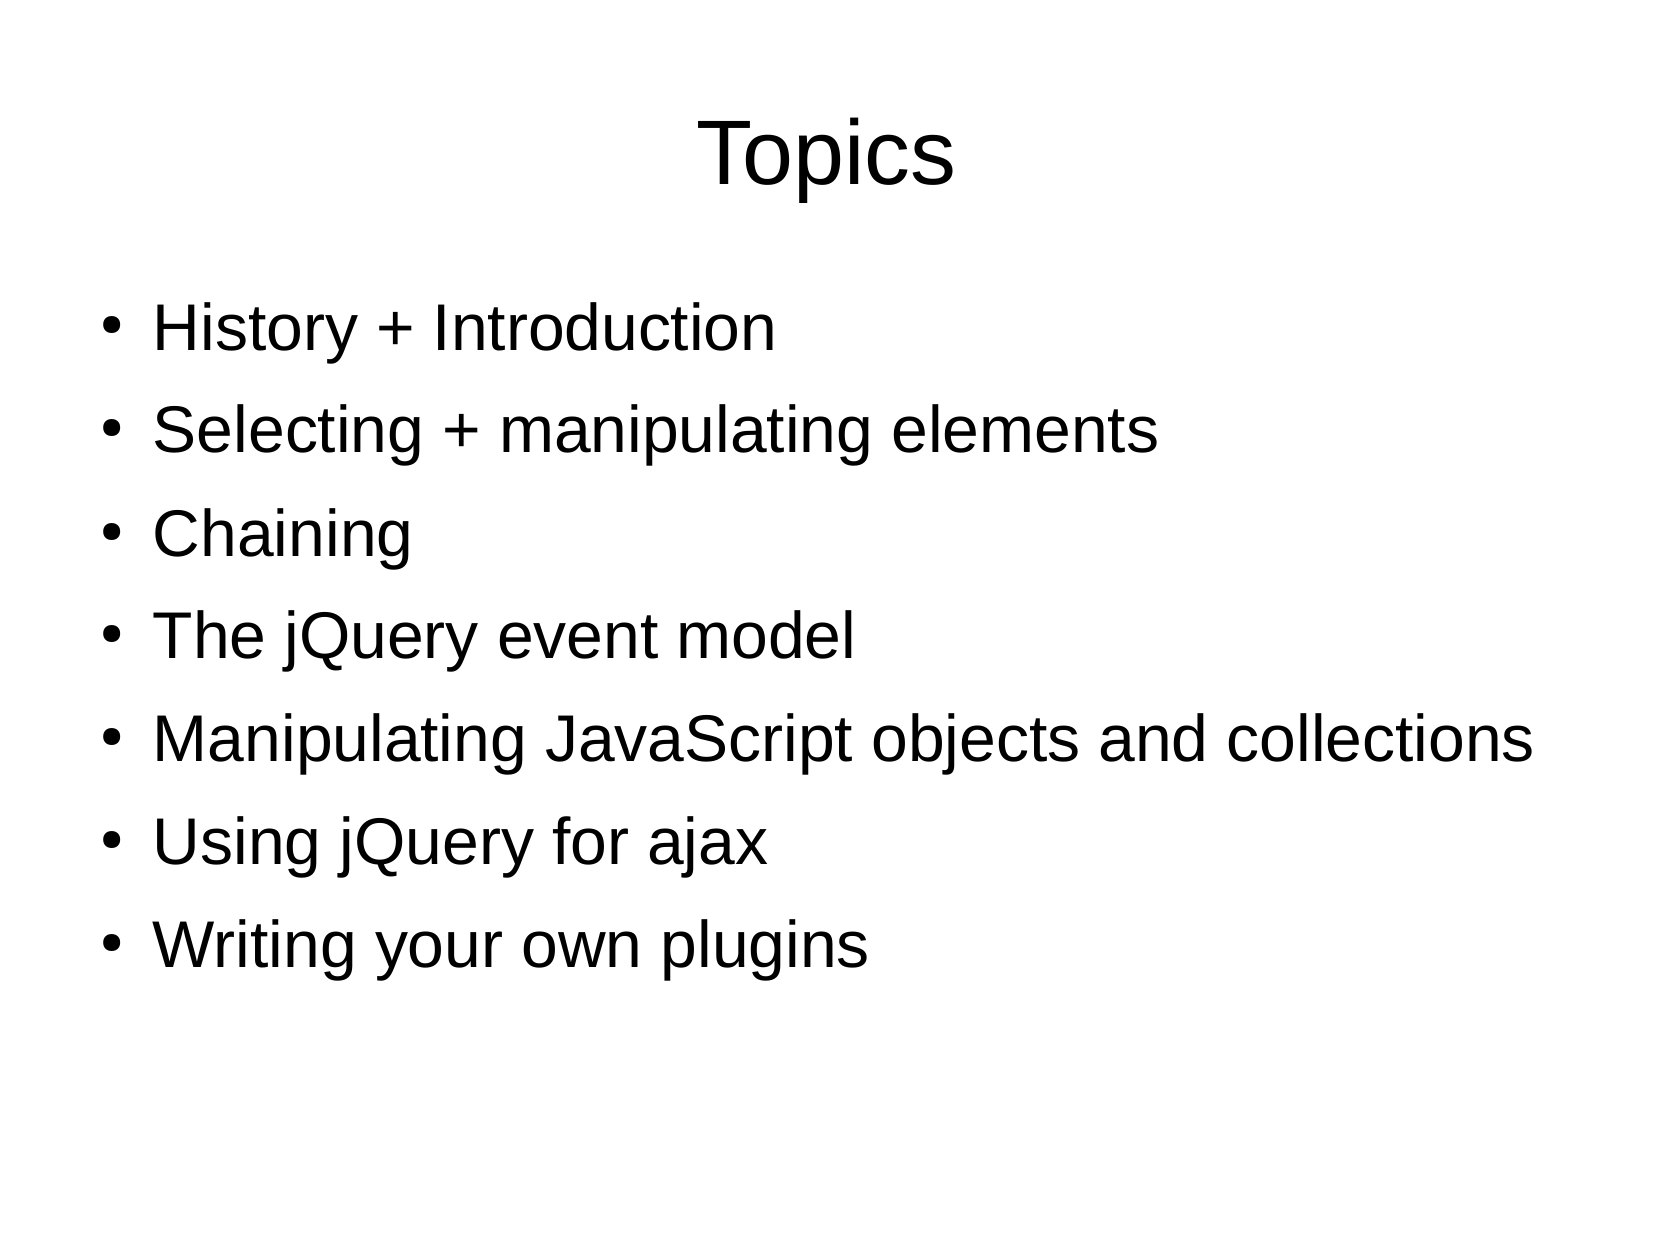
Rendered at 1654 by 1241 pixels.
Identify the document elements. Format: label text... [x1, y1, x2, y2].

title Topics [82, 49, 1571, 257]
list History + Introduction Selecting + manipulating elements Chaining The jQuery event model Manipulating JavaScript objects and collections Using jQuery for ajax Writing your own plugins [82, 290, 1538, 1010]
